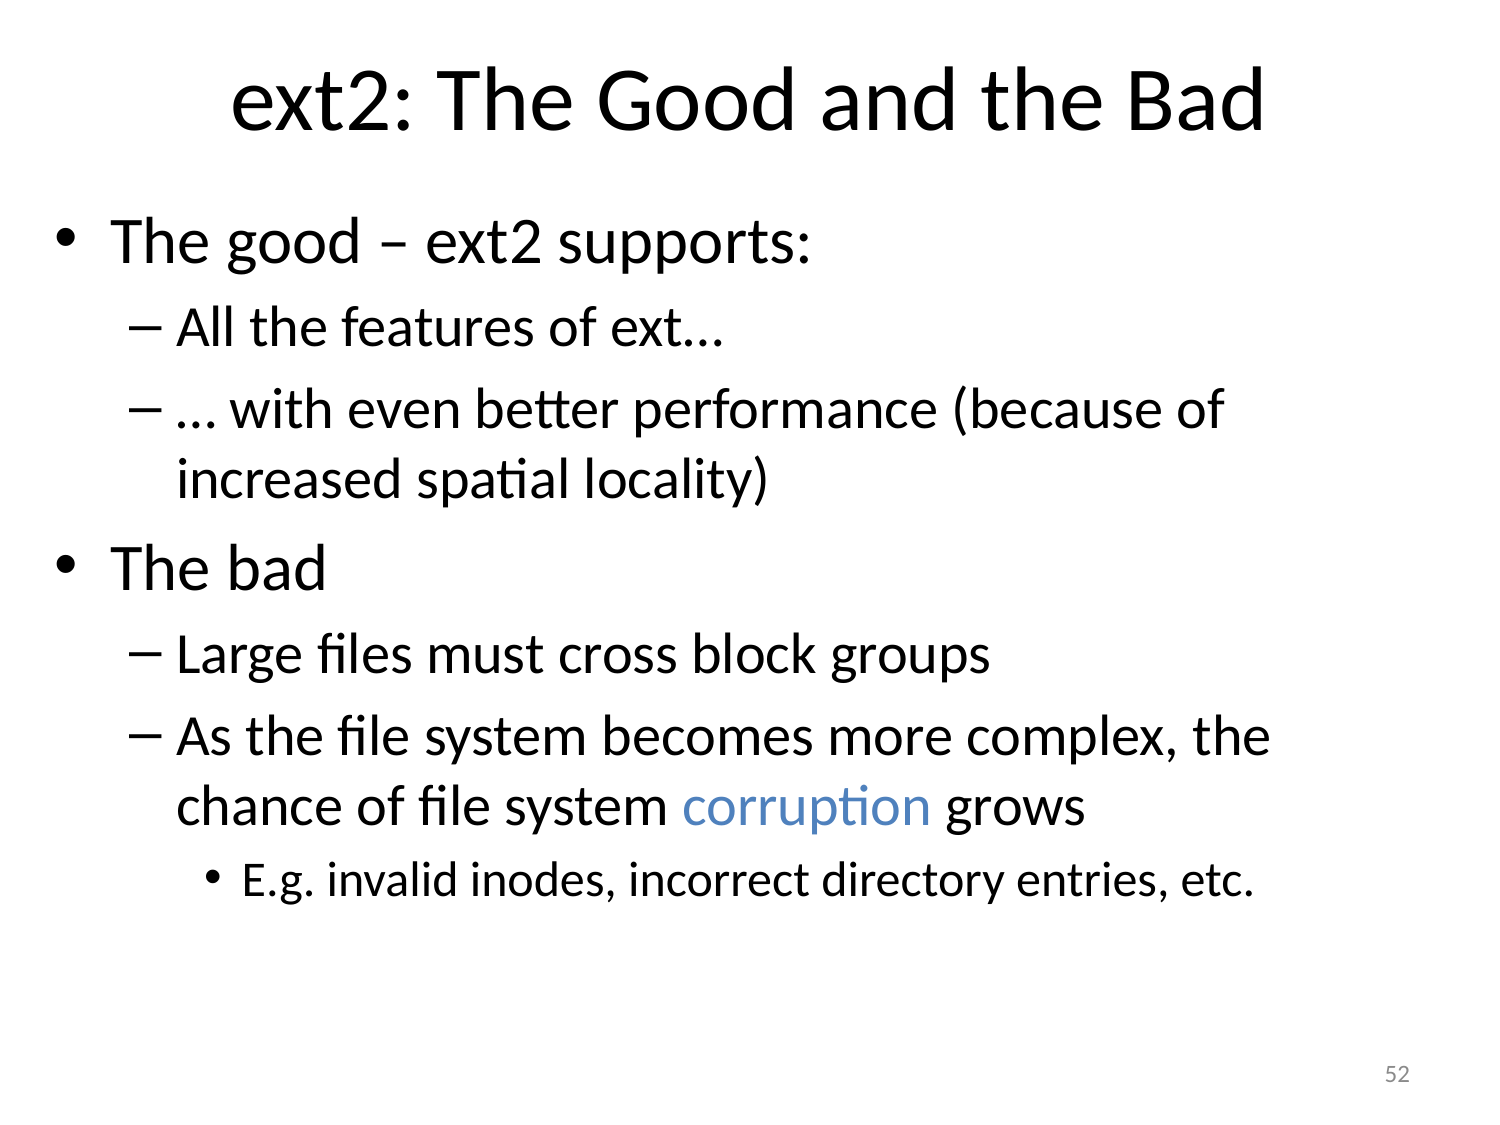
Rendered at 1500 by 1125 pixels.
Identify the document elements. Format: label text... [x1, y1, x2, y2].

title ext2: The Good and the Bad [75, 0, 1425, 188]
list The good – ext2 supports: All the features of ext… … with even better performance (because of increased spatial locality) The bad Large files must cross block groups As the file system becomes more complex, the chance of file system corruption grows E.g. invalid inodes, incorrect directory entries, etc. [39, 189, 1463, 1038]
slide_number <number> [1074, 1042, 1425, 1103]
